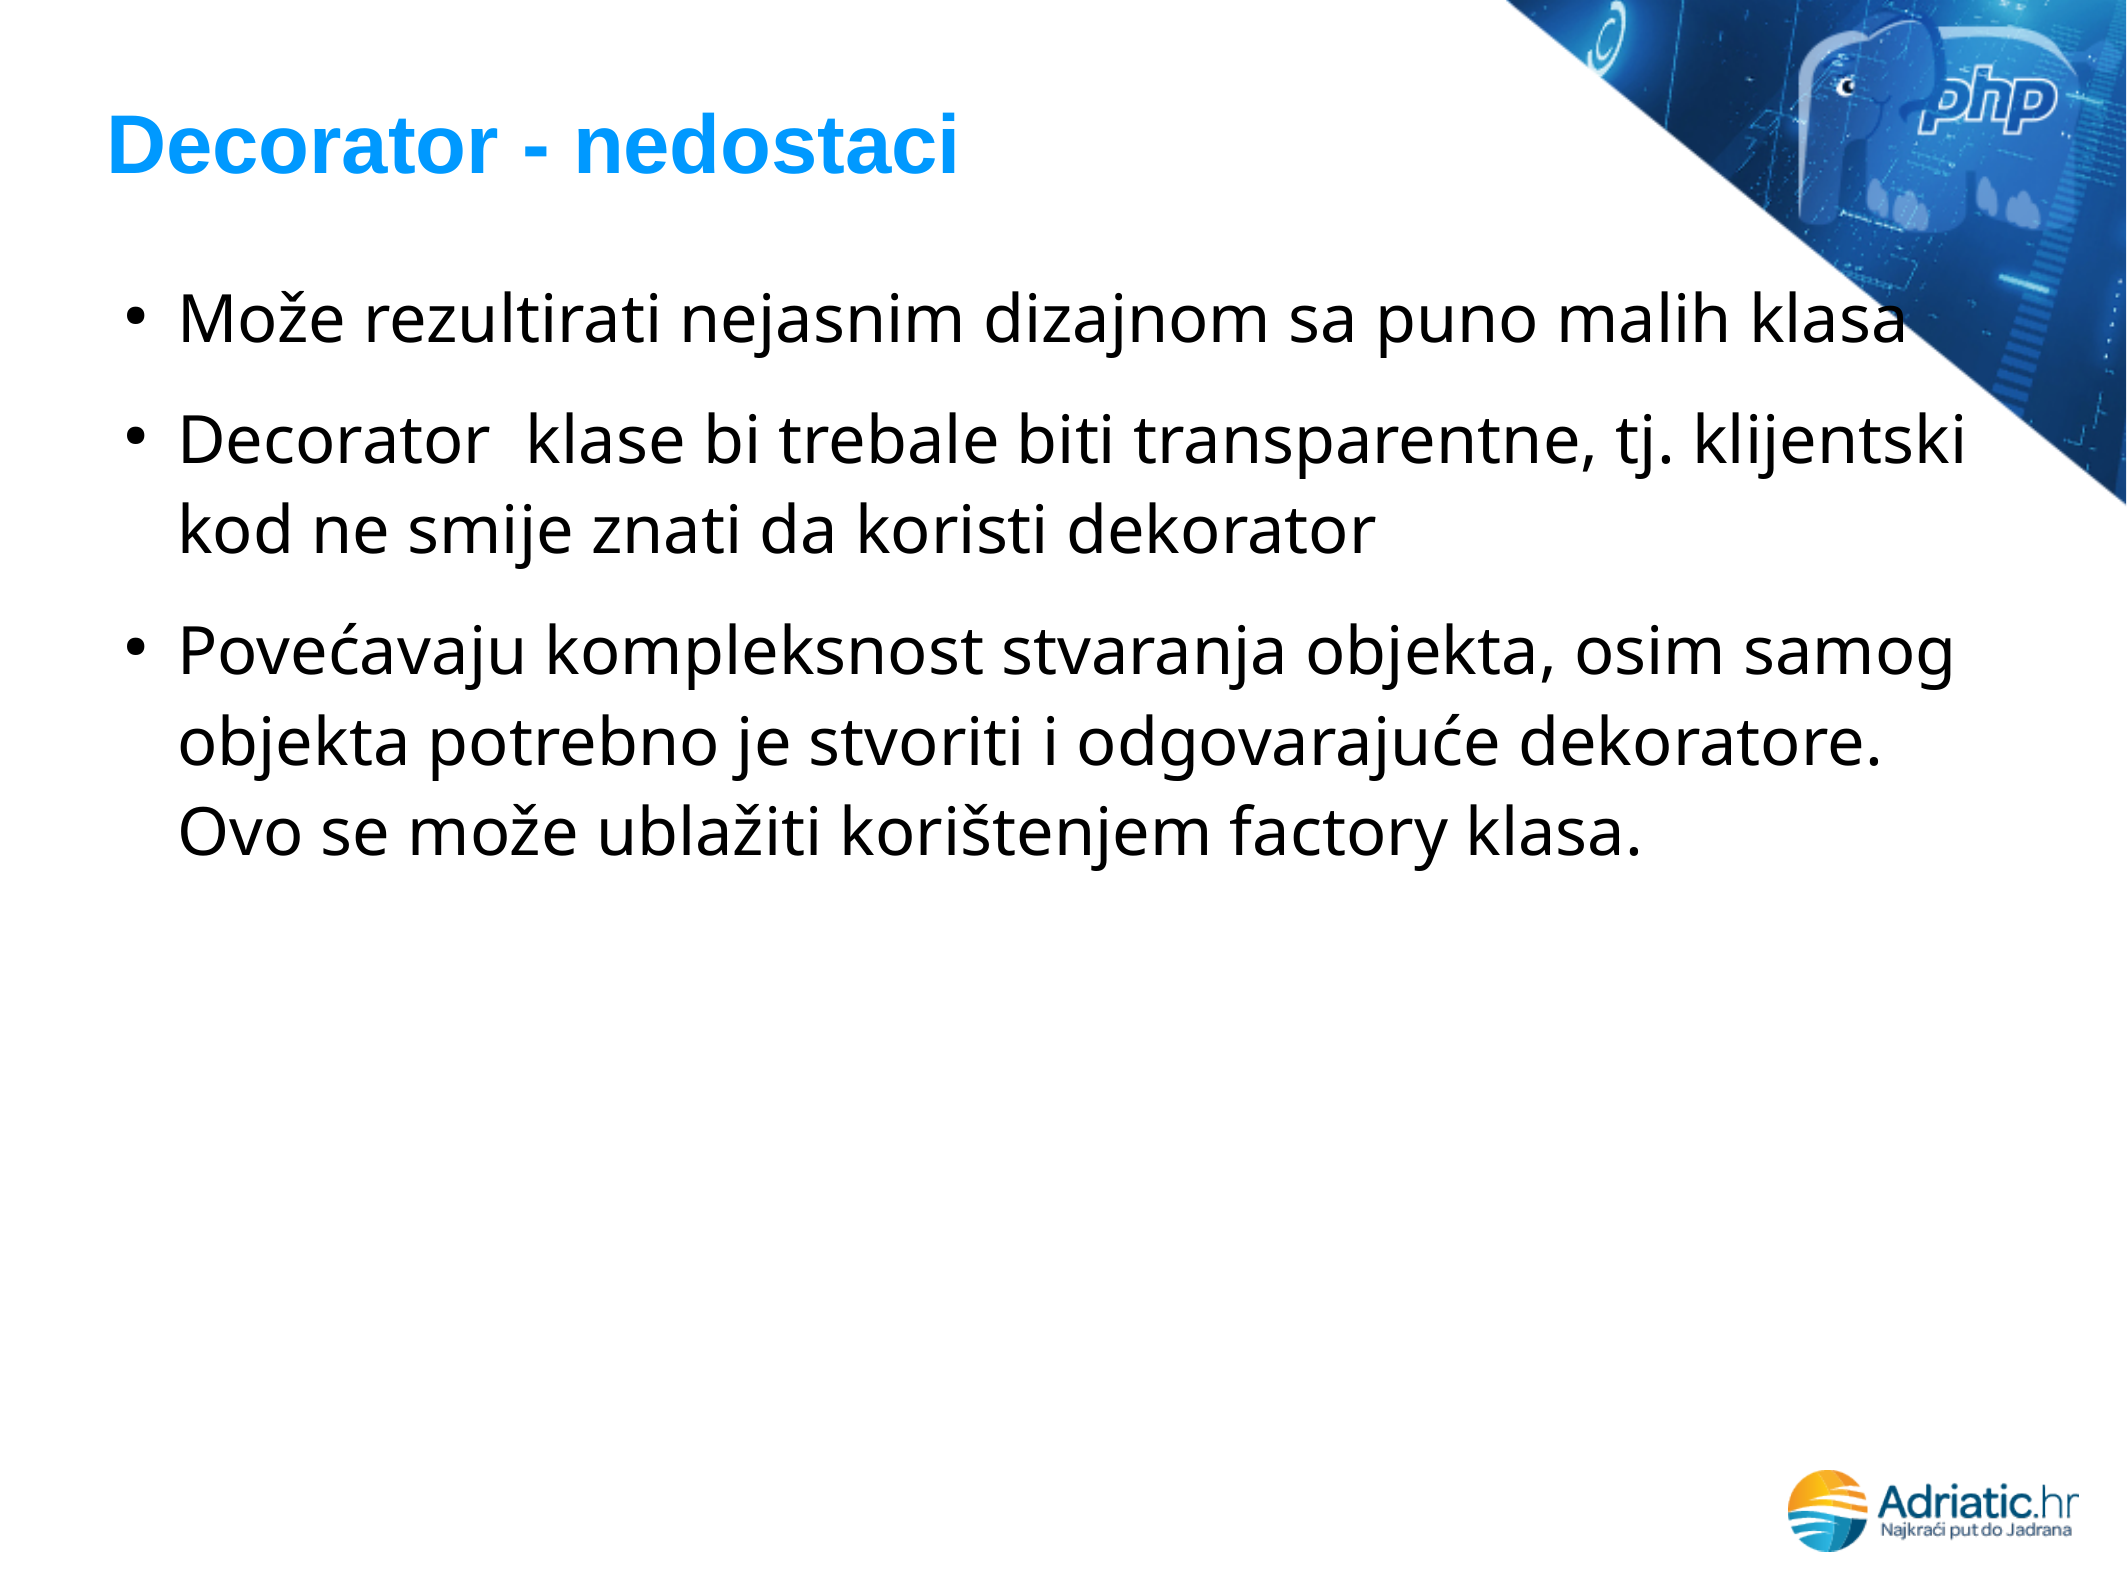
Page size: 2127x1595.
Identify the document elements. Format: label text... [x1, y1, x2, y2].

picture [1788, 1470, 2079, 1552]
title Decorator - nedostaci [106, 70, 1630, 219]
picture [1505, 0, 2127, 625]
list Može rezultirati nejasnim dizajnom sa puno malih klasa Decorator klase bi trebale biti transparentne, tj. klijentski kod ne smije znati da koristi dekorator Povećavaju kompleksnost stvaranja objekta, osim samog objekta potrebno je stvoriti i odgovarajuće dekoratore. Ovo se može ublažiti korištenjem factory klasa. [106, 271, 2020, 1453]
